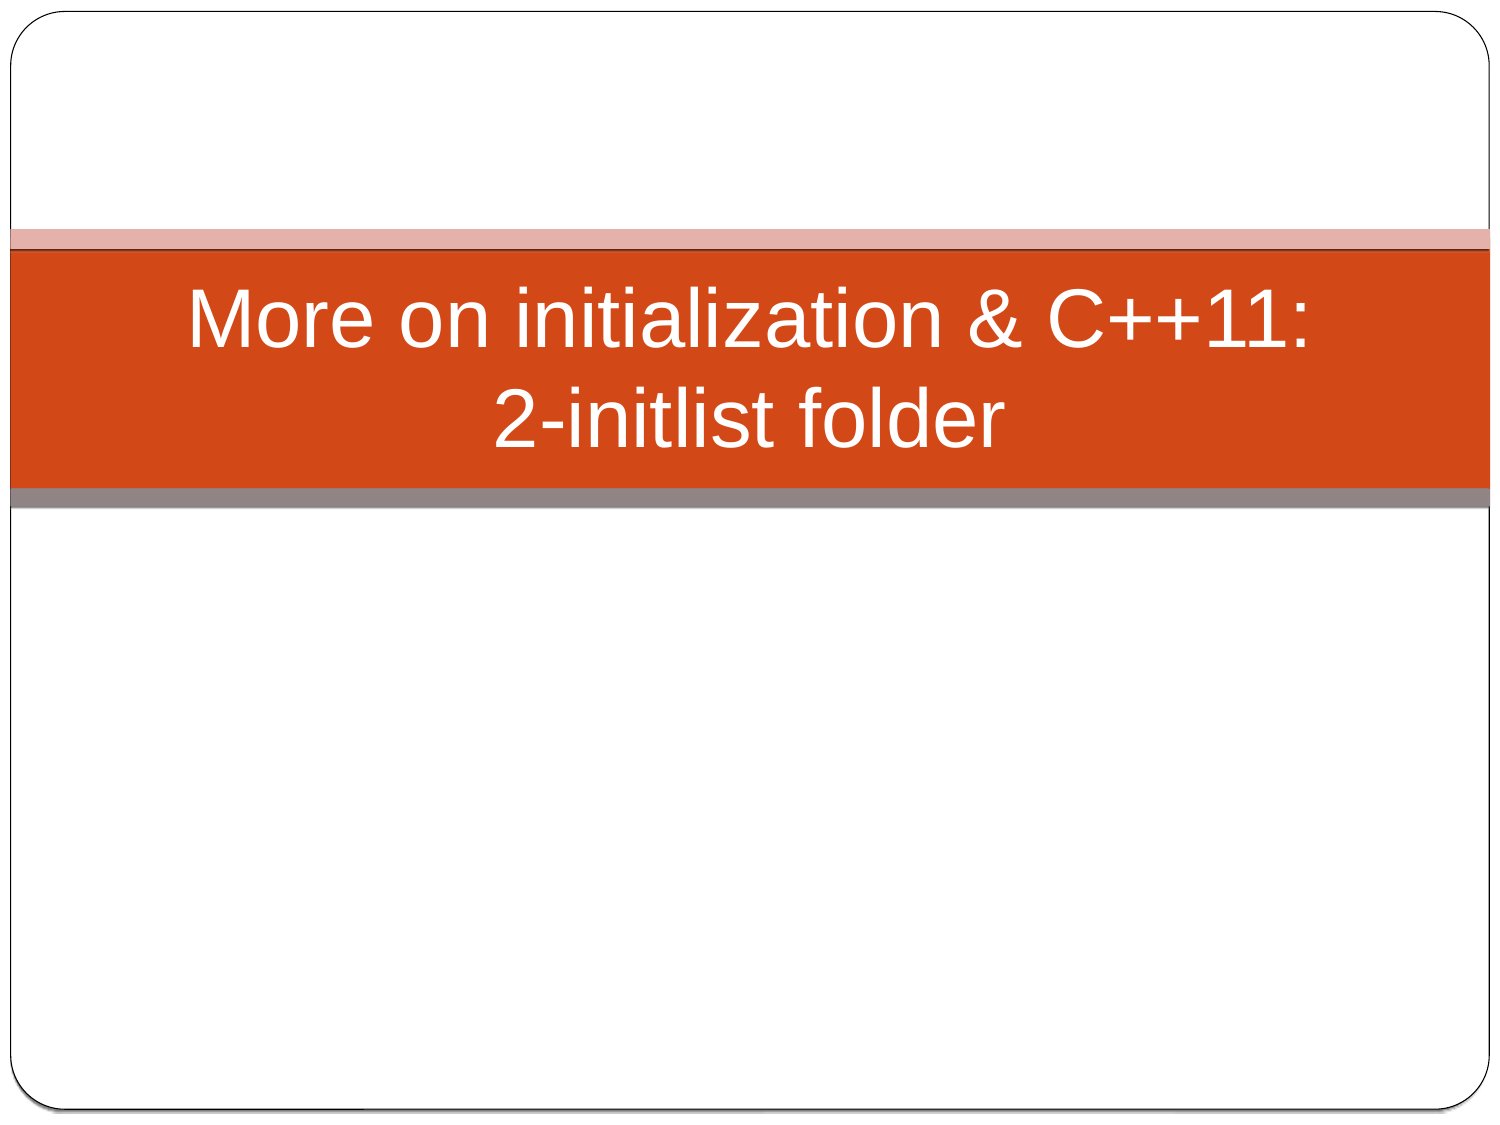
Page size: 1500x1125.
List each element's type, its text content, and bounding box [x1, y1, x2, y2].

title More on initialization & C++11: 2-initlist folder [75, 247, 1425, 489]
